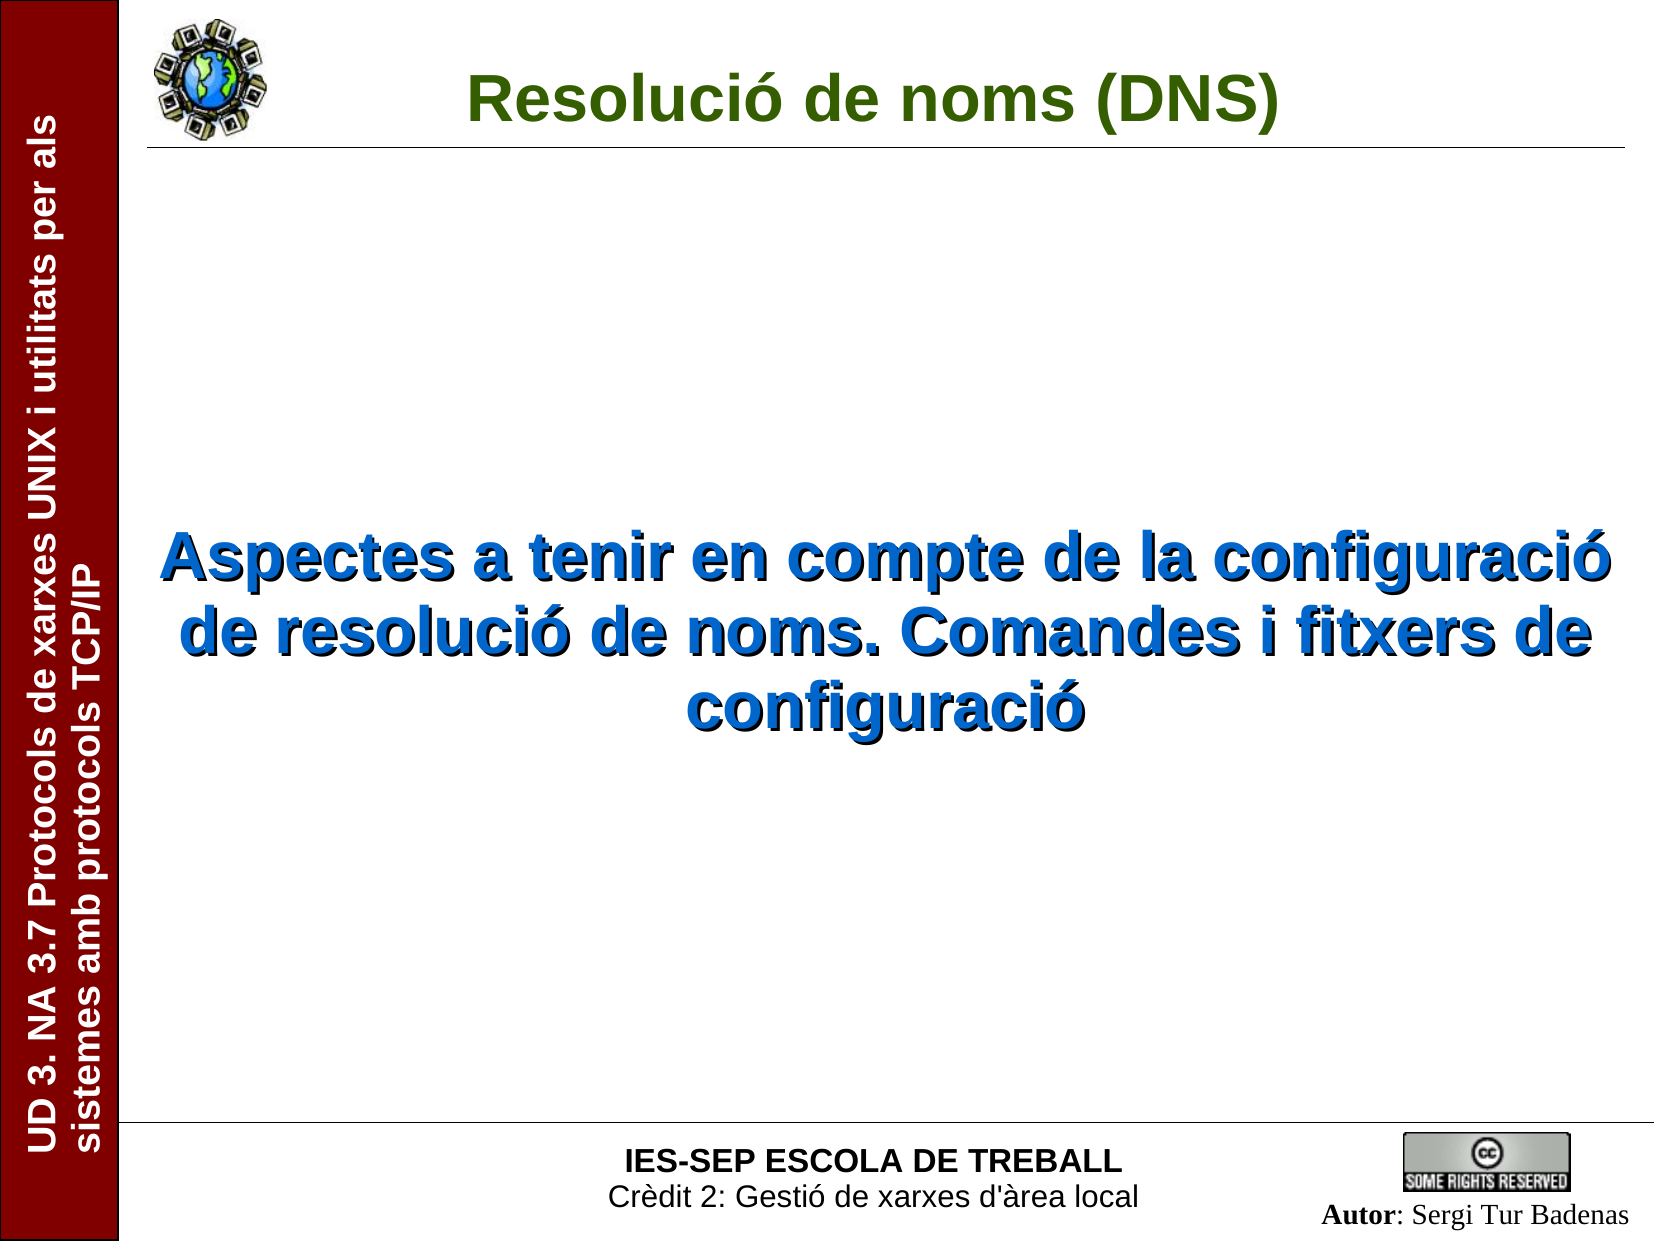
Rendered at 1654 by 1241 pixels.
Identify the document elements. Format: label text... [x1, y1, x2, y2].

subtitle Aspectes a tenir en compte de la configuració de resolució de noms. Comandes i fitxers de configuració [141, 242, 1630, 1093]
title Resolució de noms (DNS) [129, 49, 1619, 148]
picture [1403, 1132, 1571, 1192]
picture [154, 19, 268, 49]
